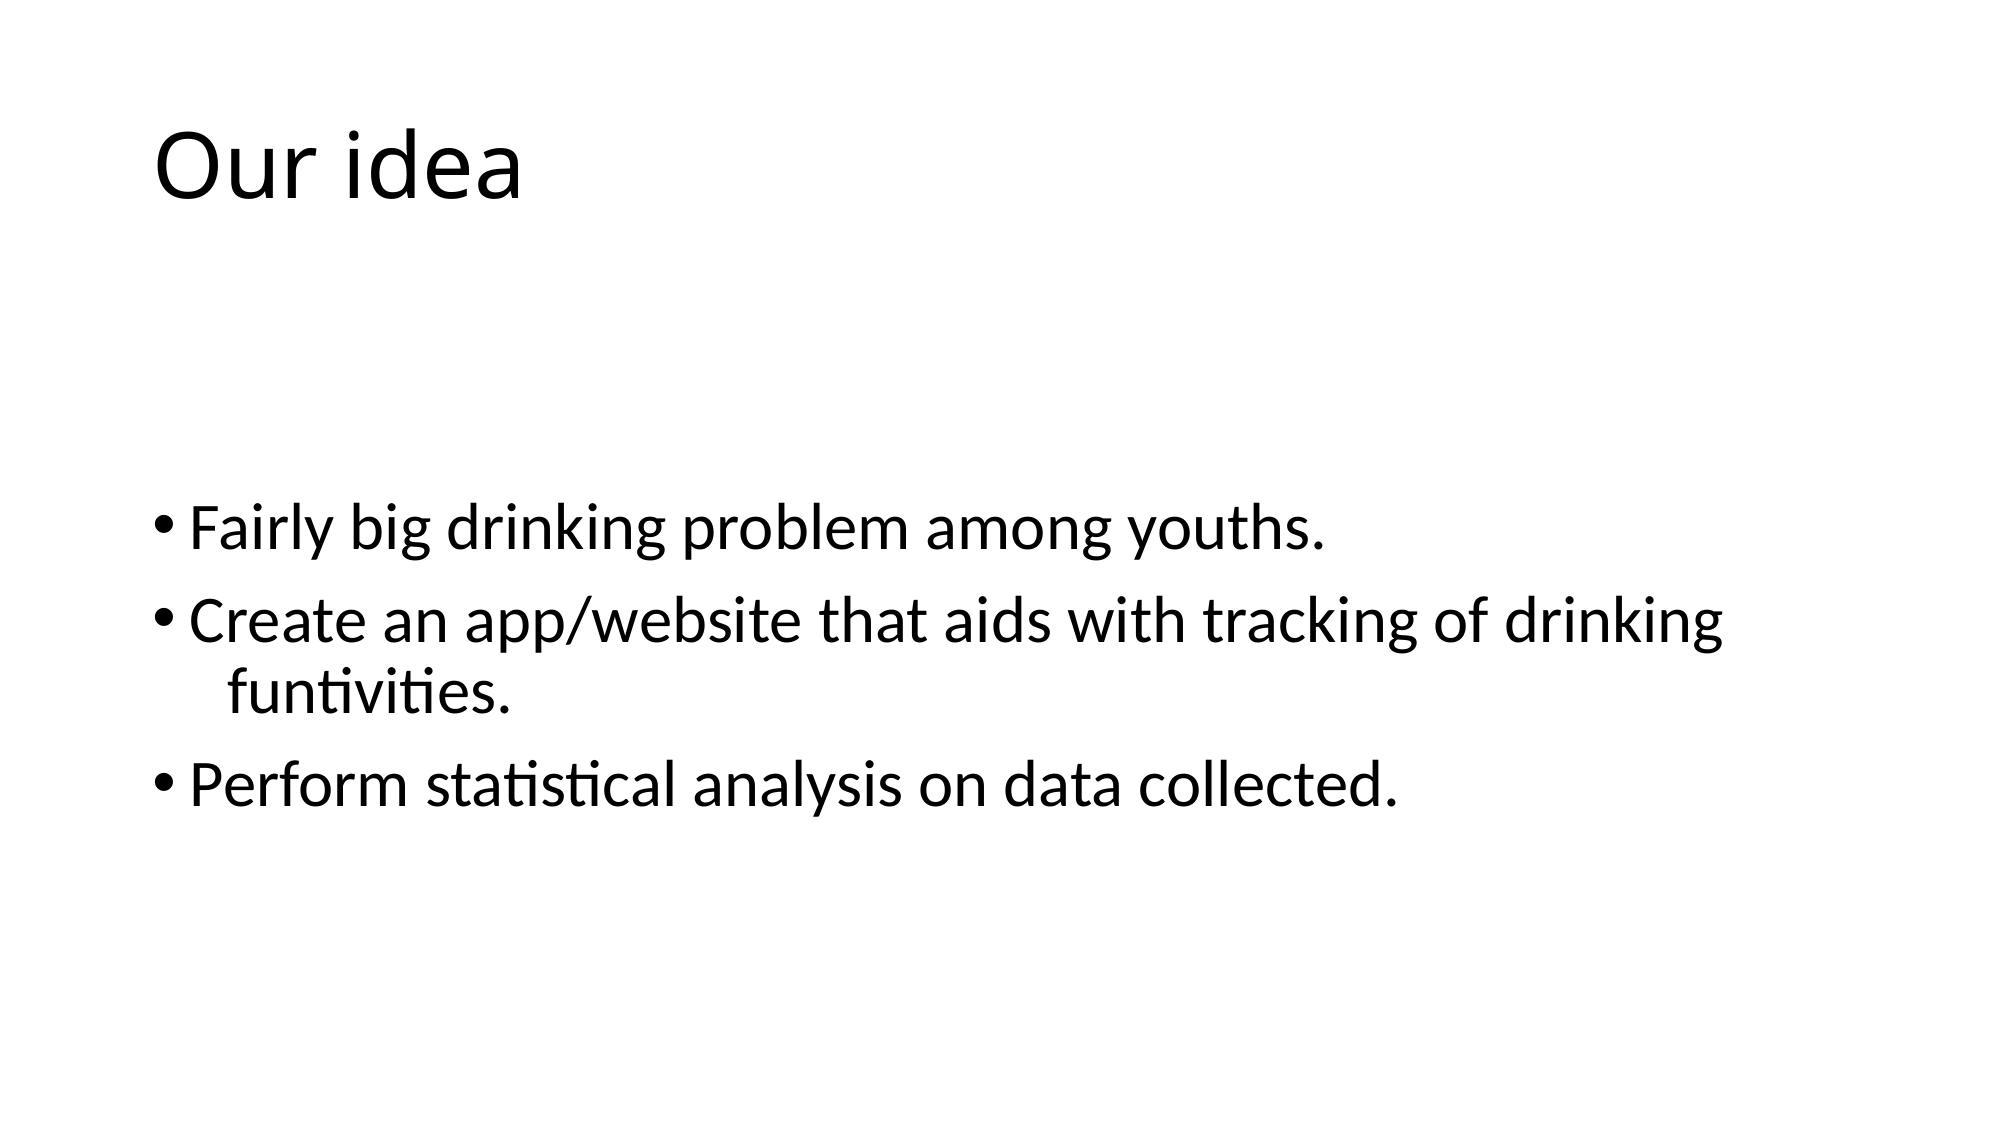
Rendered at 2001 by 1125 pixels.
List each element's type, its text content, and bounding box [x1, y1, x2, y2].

title Our idea [137, 59, 1863, 278]
list Fairly big drinking problem among youths. Create an app/website that aids with tracking of drinking funtivities. Perform statistical analysis on data collected. [137, 299, 1863, 1014]
